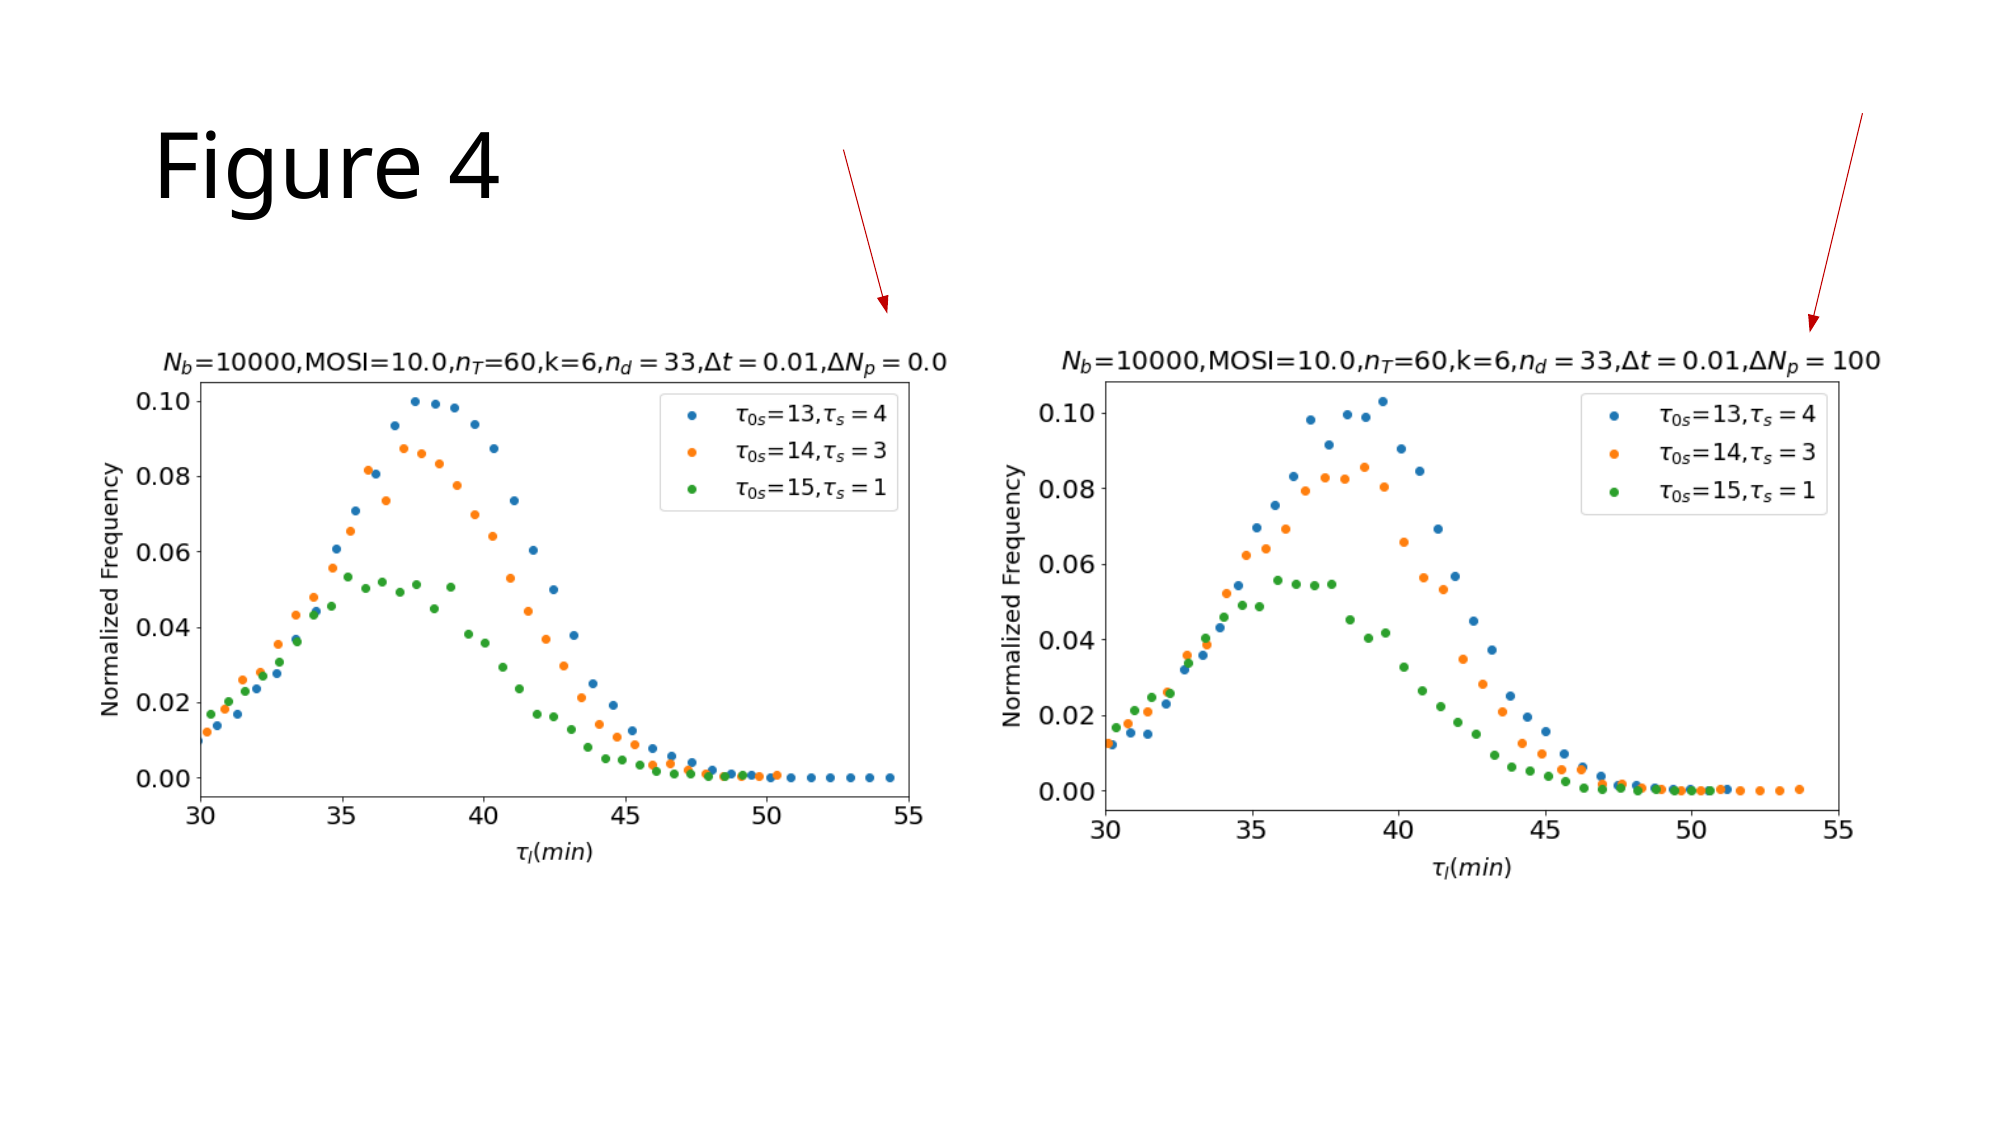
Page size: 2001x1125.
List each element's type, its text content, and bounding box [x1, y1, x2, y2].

title Figure 4 [1824, 118, 1863, 278]
title Figure 4 [137, 59, 1863, 278]
picture [86, 313, 1933, 881]
